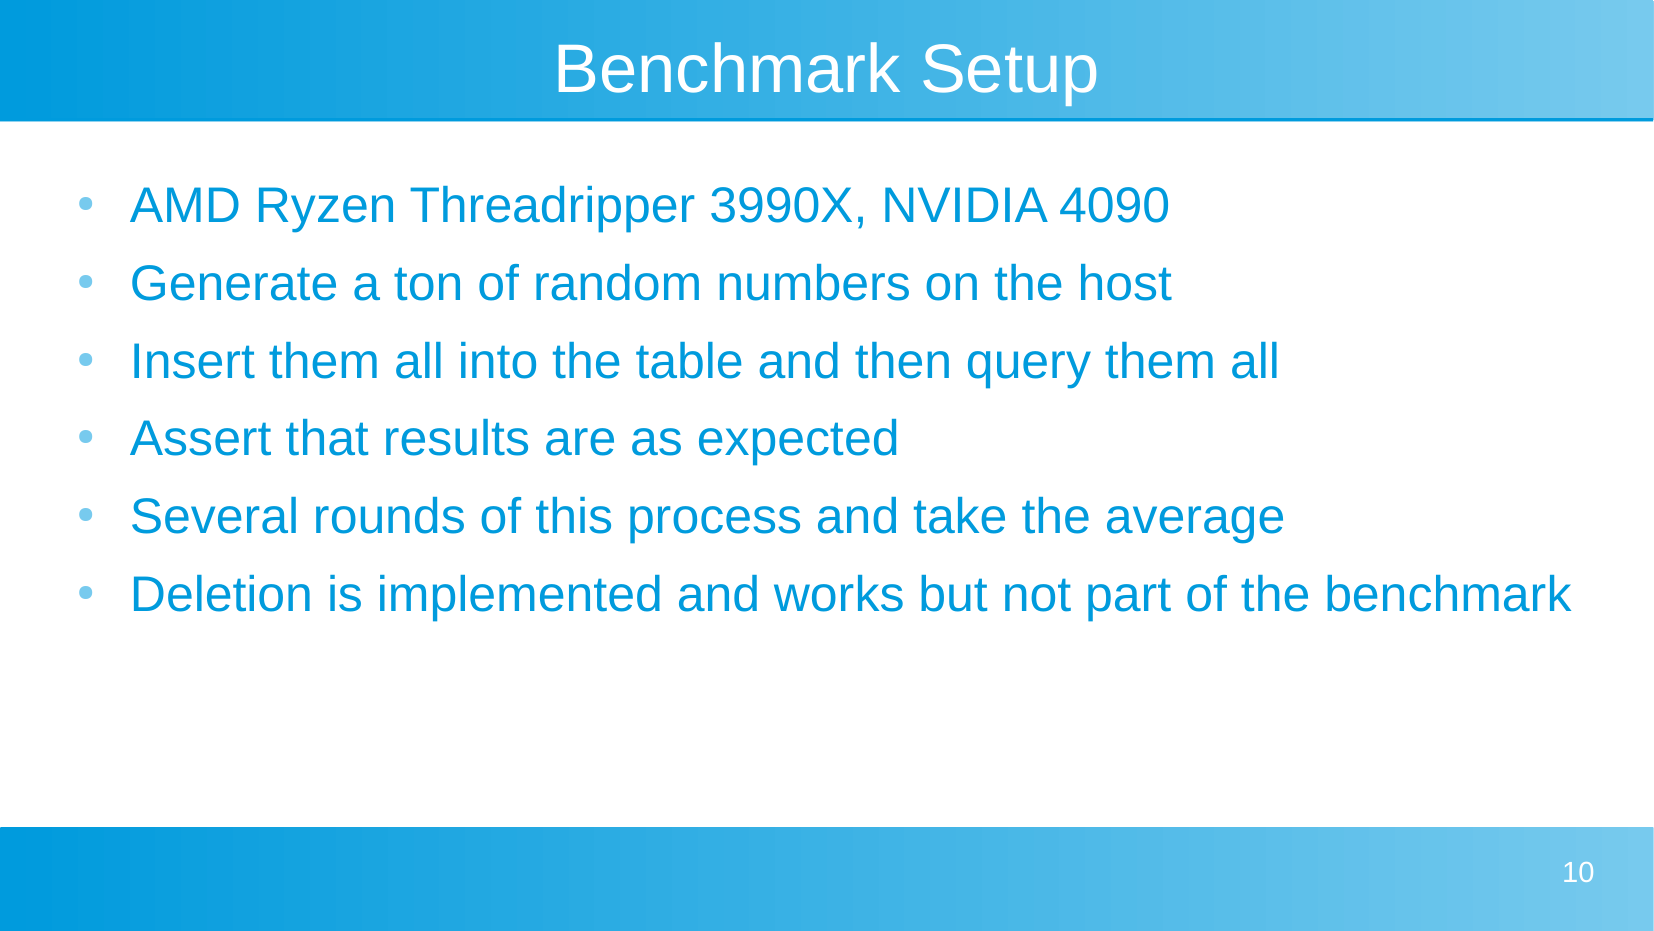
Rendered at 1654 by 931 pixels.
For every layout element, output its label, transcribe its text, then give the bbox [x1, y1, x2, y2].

title Benchmark Setup [59, 29, 1595, 108]
list AMD Ryzen Threadripper 3990X, NVIDIA 4090 Generate a ton of random numbers on the host Insert them all into the table and then query them all Assert that results are as expected Several rounds of this process and take the average Deletion is implemented and works but not part of the benchmark [59, 177, 1595, 768]
